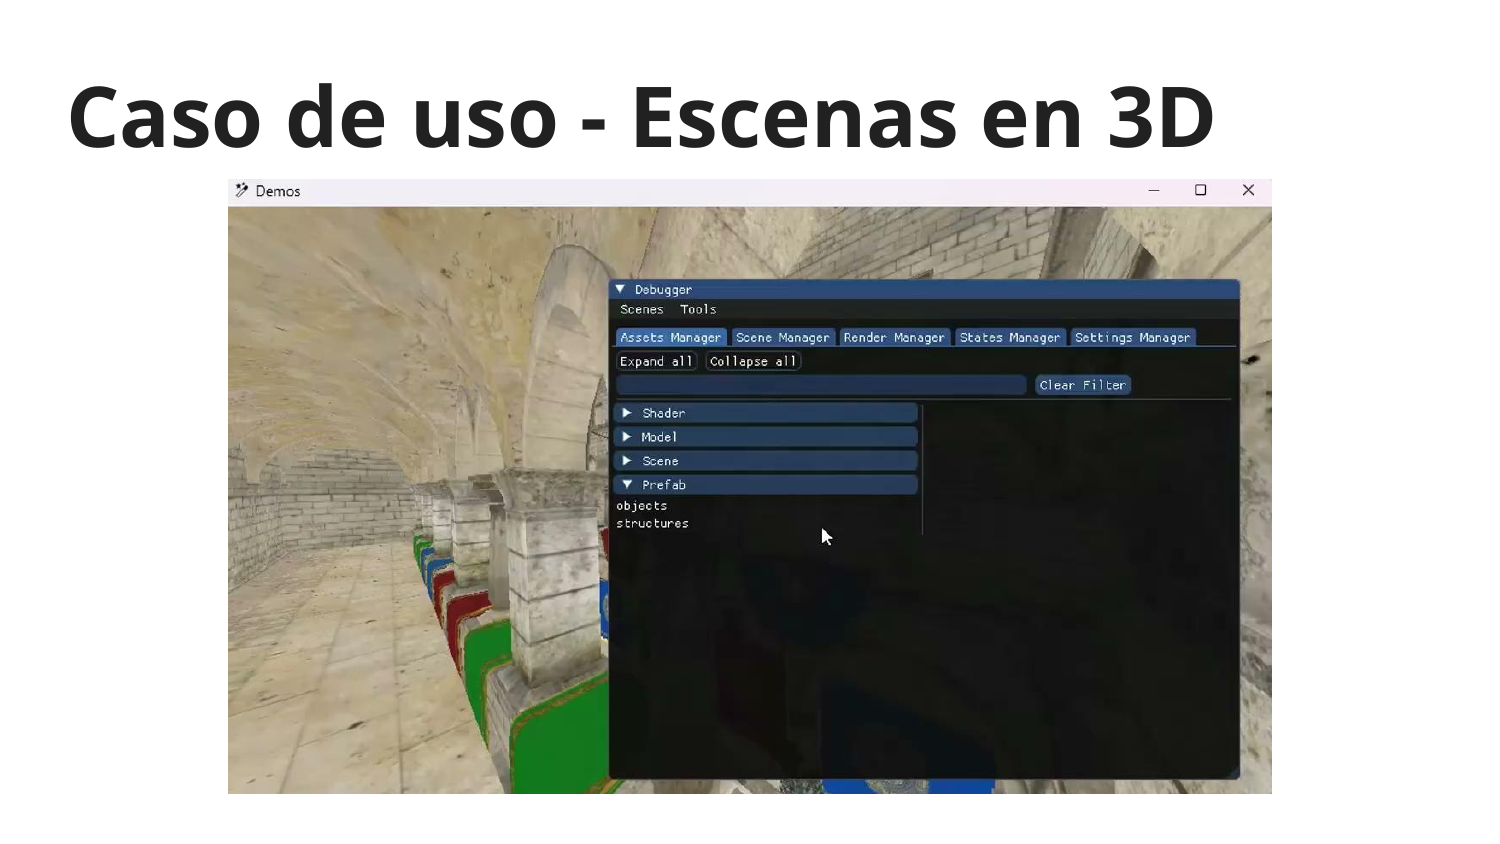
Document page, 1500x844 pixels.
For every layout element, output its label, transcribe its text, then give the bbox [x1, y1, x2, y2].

picture [228, 179, 1272, 794]
title Caso de uso - Escenas en 3D [51, 48, 1449, 180]
